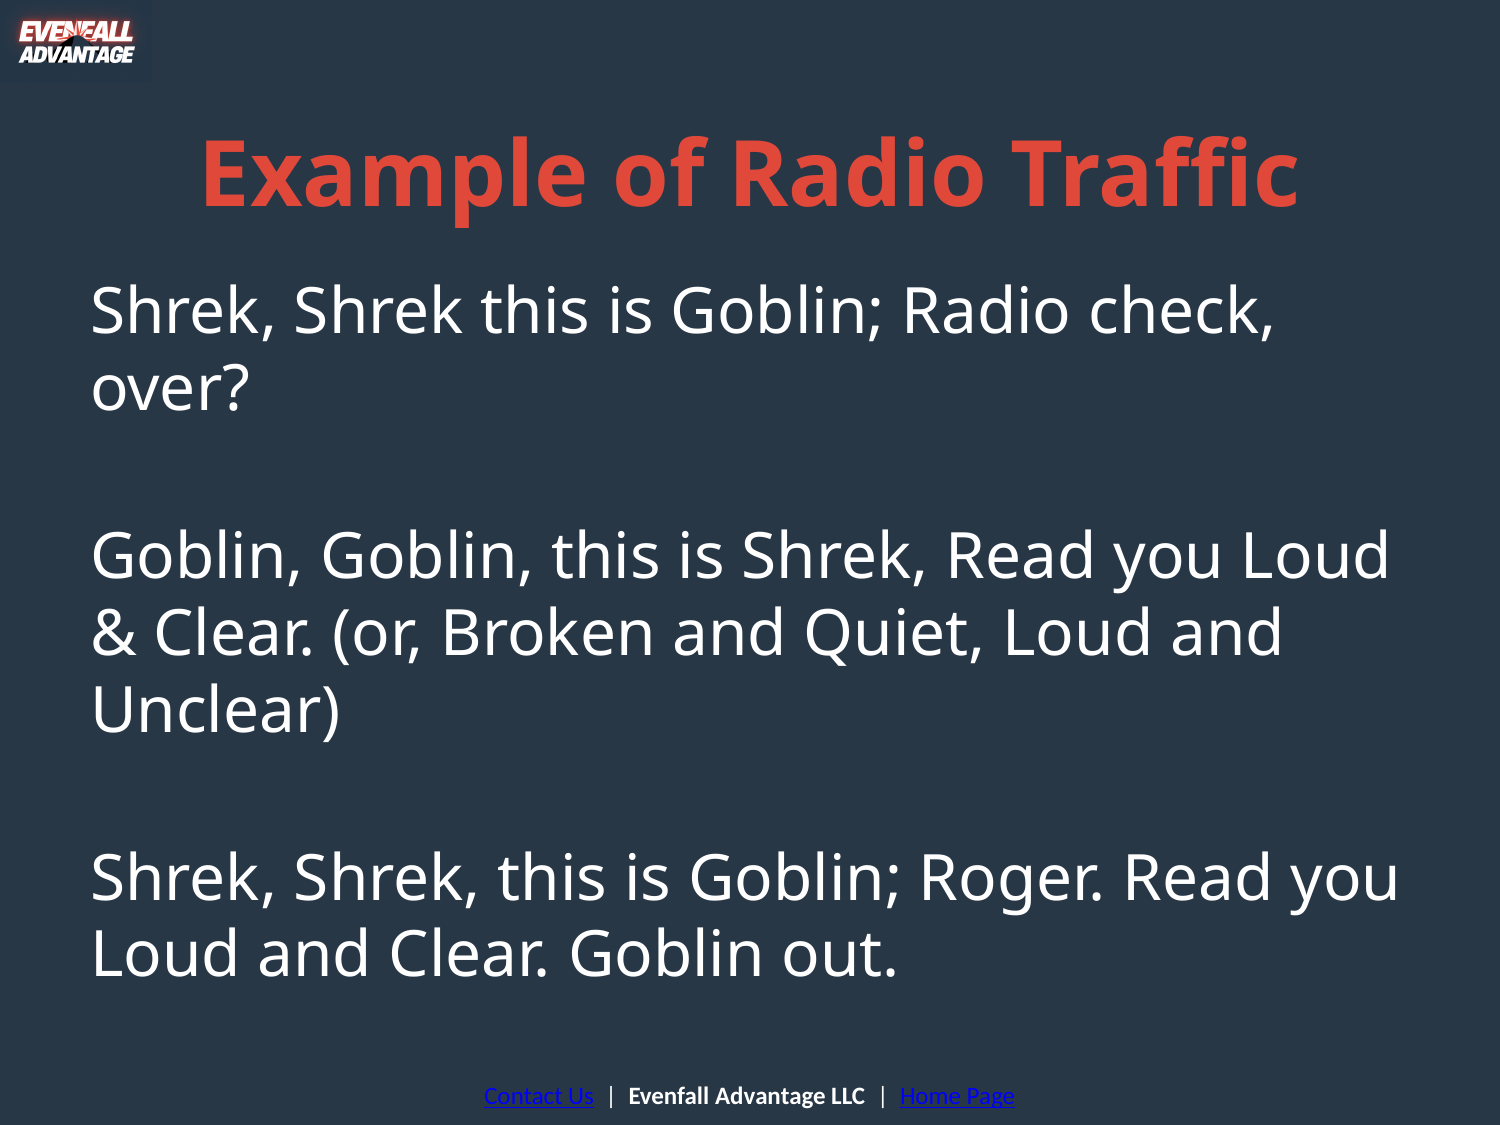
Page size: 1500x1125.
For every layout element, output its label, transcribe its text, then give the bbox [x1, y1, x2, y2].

title Example of Radio Traffic [75, 76, 1425, 262]
list Shrek, Shrek this is Goblin; Radio check, over? Goblin, Goblin, this is Shrek, Read you Loud & Clear. (or, Broken and Quiet, Loud and Unclear) Shrek, Shrek, this is Goblin; Roger. Read you Loud and Clear. Goblin out. [75, 262, 1425, 1005]
picture [0, 0, 152, 83]
